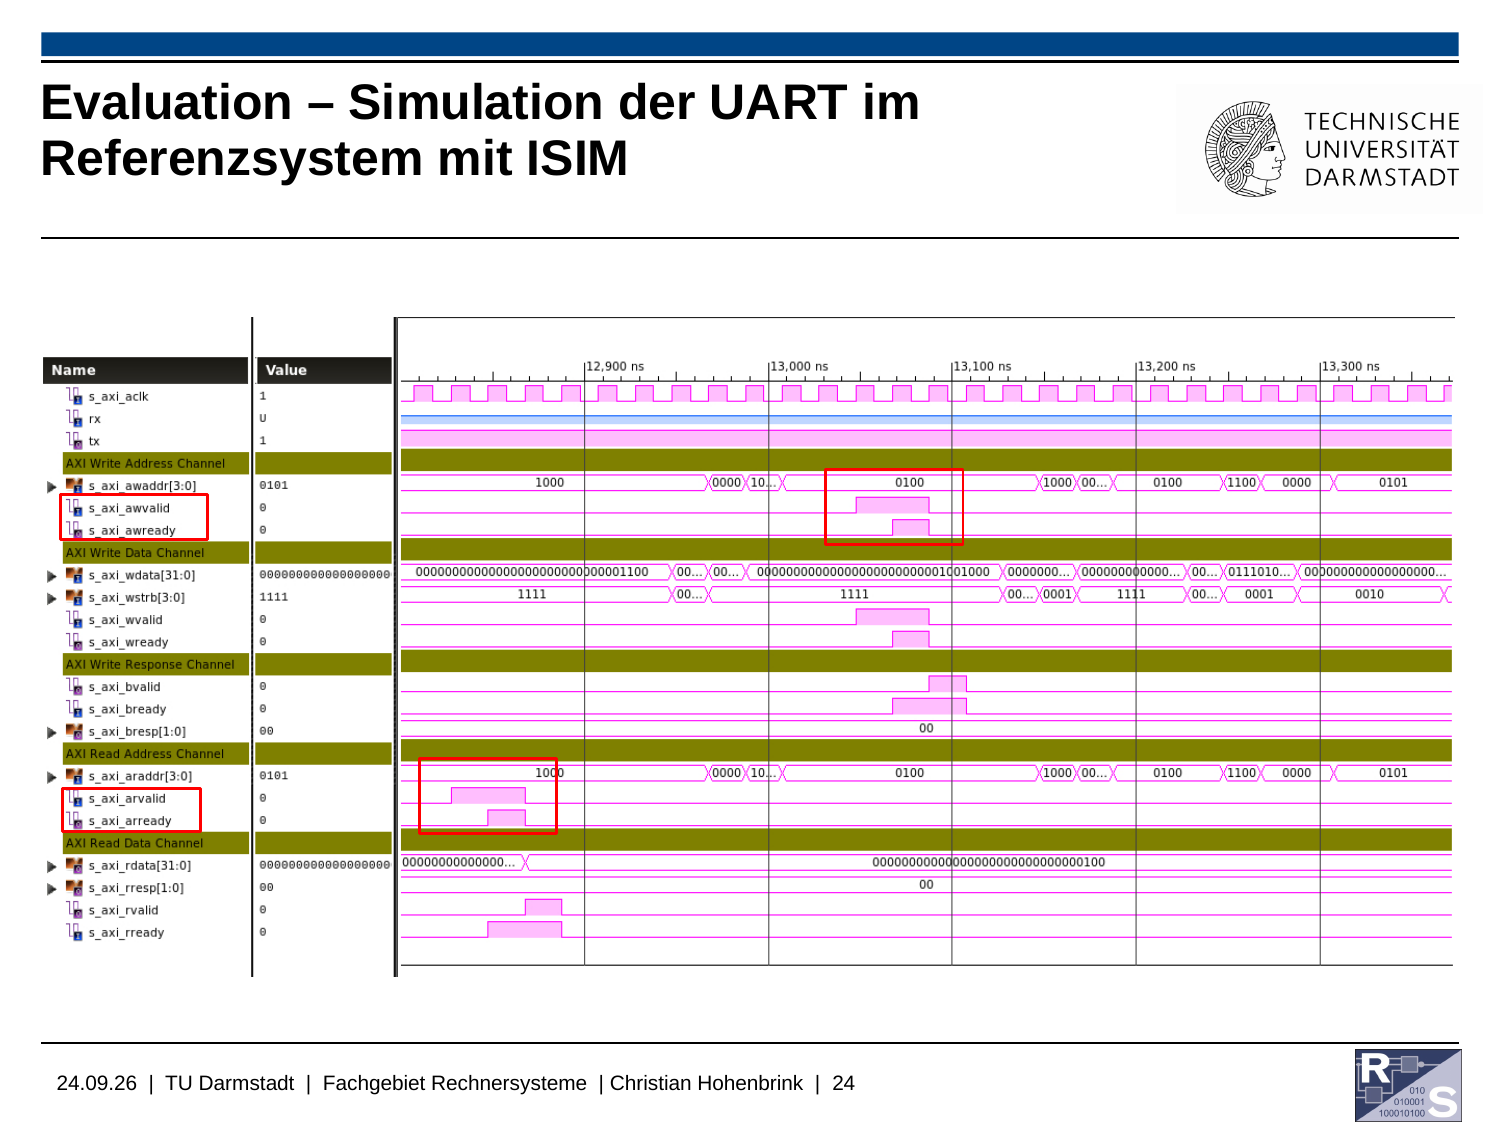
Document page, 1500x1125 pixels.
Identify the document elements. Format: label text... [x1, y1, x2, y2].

picture [1355, 1049, 1462, 1122]
title Evaluation – Simulation der UART im Referenzsystem mit ISIM [40, 55, 1131, 206]
picture [41, 317, 1455, 977]
